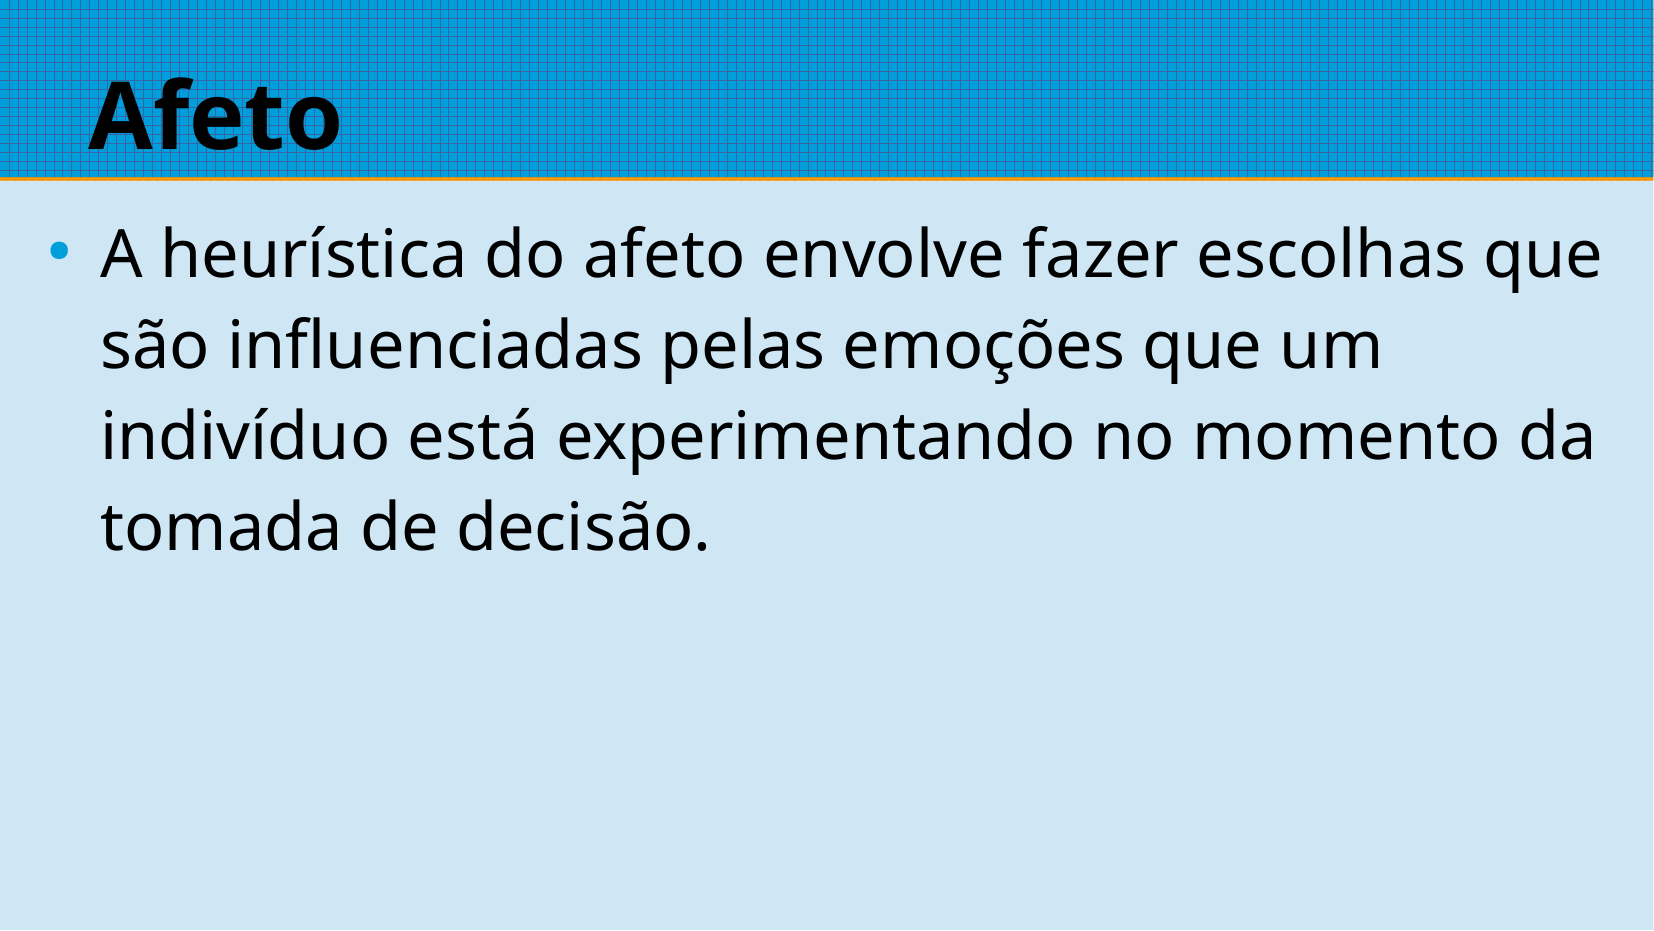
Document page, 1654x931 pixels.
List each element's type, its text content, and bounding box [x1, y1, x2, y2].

title Afeto [88, 14, 1565, 178]
list A heurística do afeto envolve fazer escolhas que são influenciadas pelas emoções que um indivíduo está experimentando no momento da tomada de decisão. [29, 206, 1625, 886]
